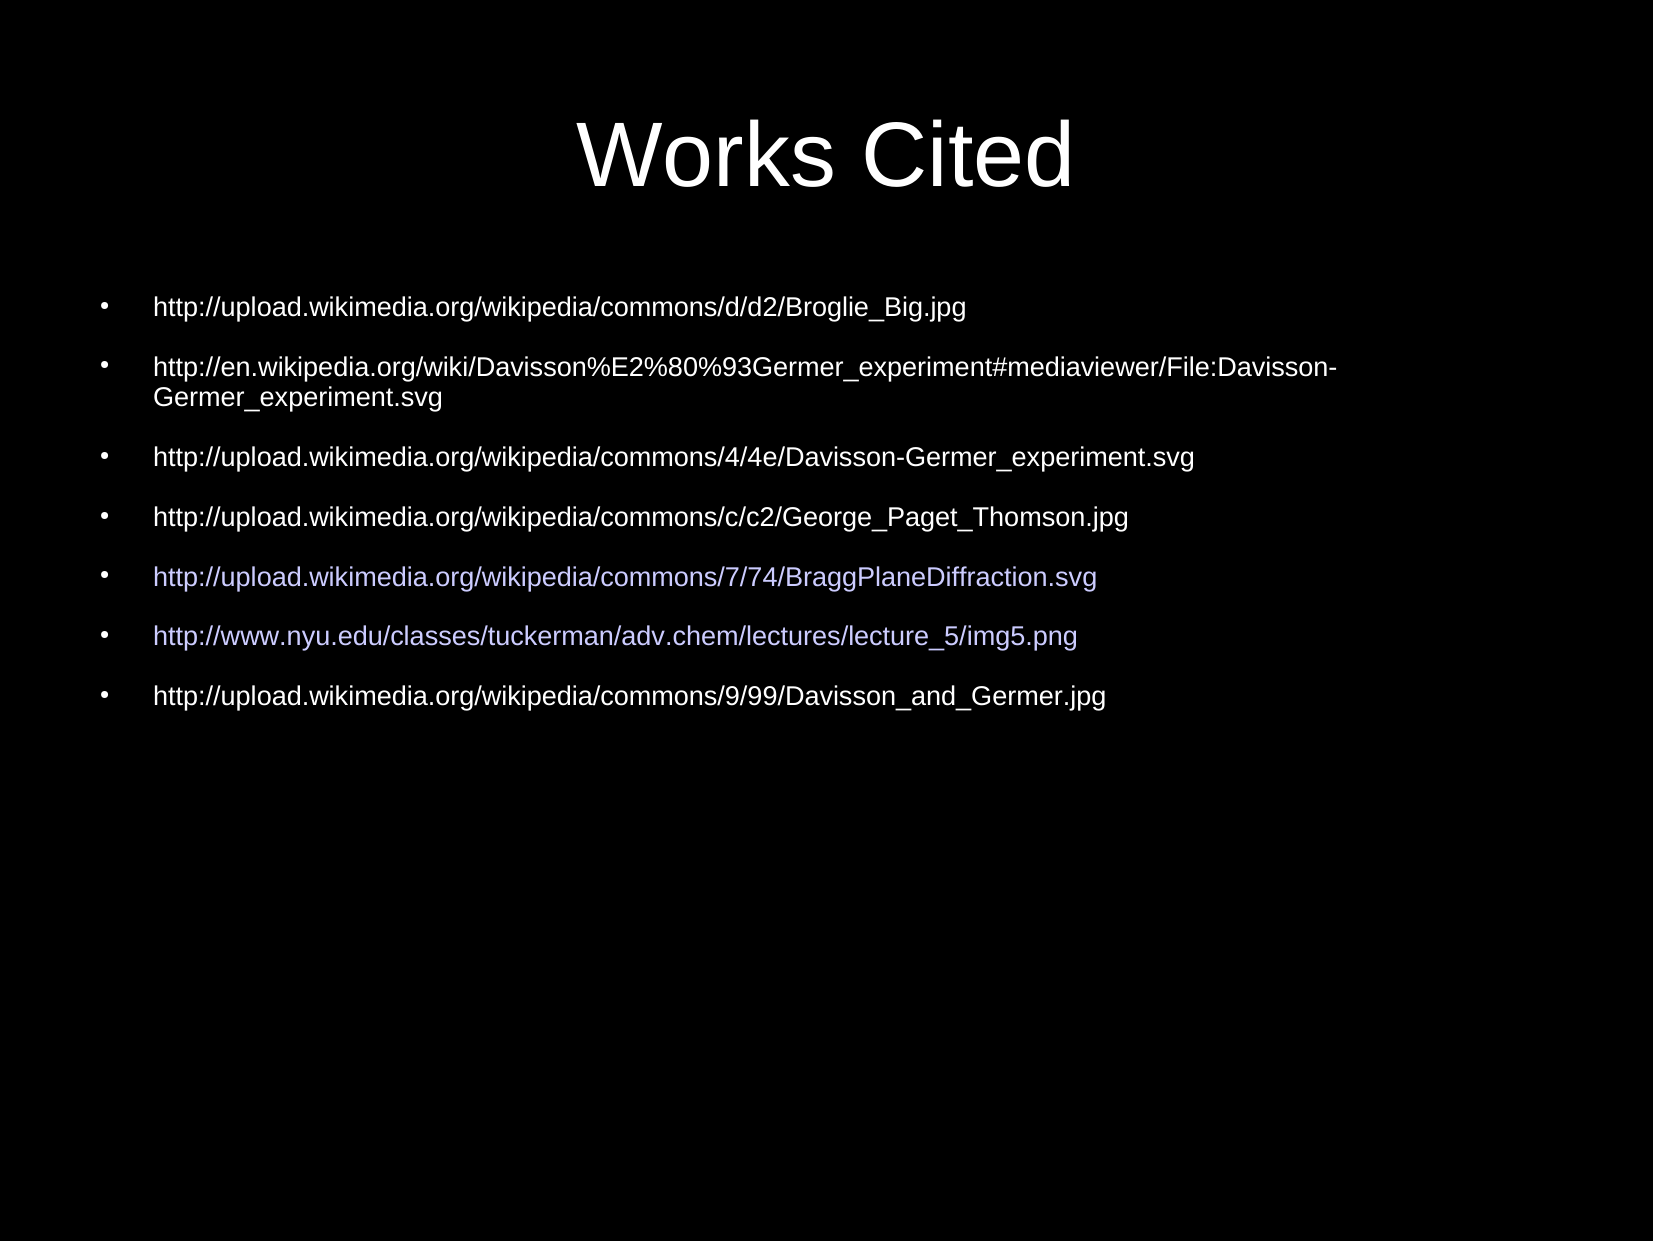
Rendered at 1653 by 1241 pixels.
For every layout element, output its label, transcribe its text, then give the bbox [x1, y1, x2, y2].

list http://upload.wikimedia.org/wikipedia/commons/d/d2/Broglie_Big.jpg http://en.wikipedia.org/wiki/Davisson%E2%80%93Germer_experiment#mediaviewer/File:Davisson-Germer_experiment.svg http://upload.wikimedia.org/wikipedia/commons/4/4e/Davisson-Germer_experiment.svg http://upload.wikimedia.org/wikipedia/commons/c/c2/George_Paget_Thomson.jpg http://upload.wikimedia.org/wikipedia/commons/7/74/BraggPlaneDiffraction.svg http://www.nyu.edu/classes/tuckerman/adv.chem/lectures/lecture_5/img5.png http://upload.wikimedia.org/wikipedia/commons/9/99/Davisson_and_Germer.jpg [82, 290, 1571, 1010]
title Works Cited [82, 49, 1571, 257]
